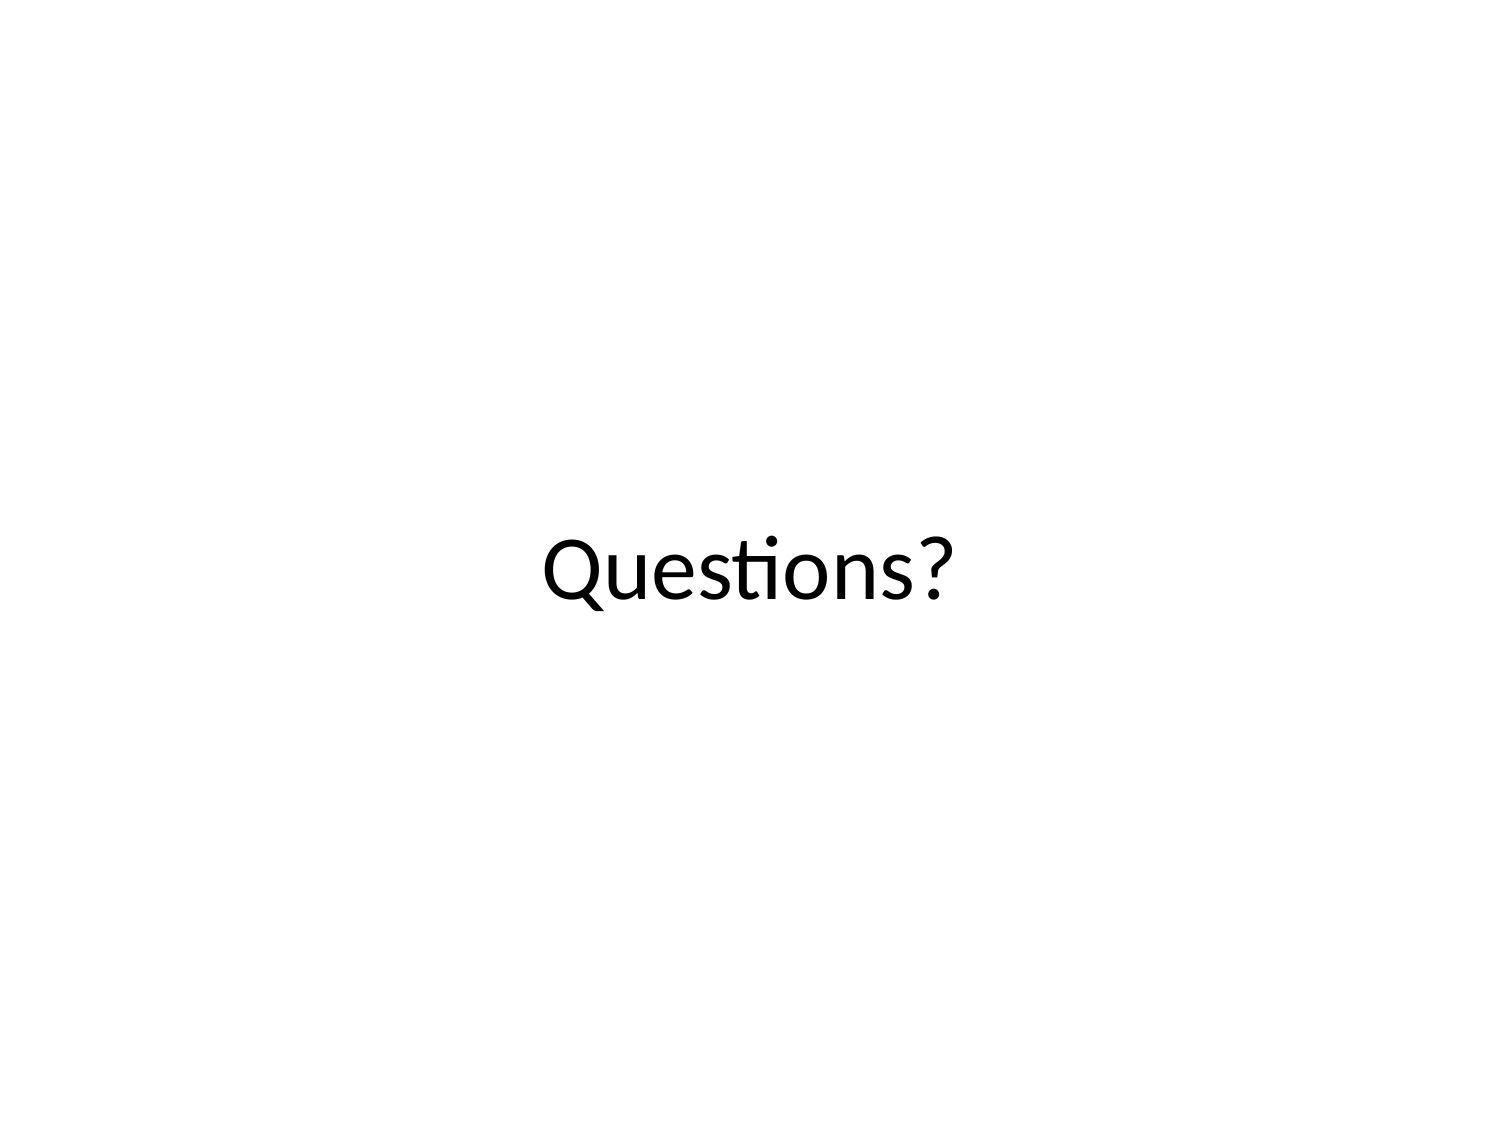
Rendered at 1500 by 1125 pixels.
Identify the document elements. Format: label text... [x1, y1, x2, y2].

title Questions? [75, 468, 1425, 657]
